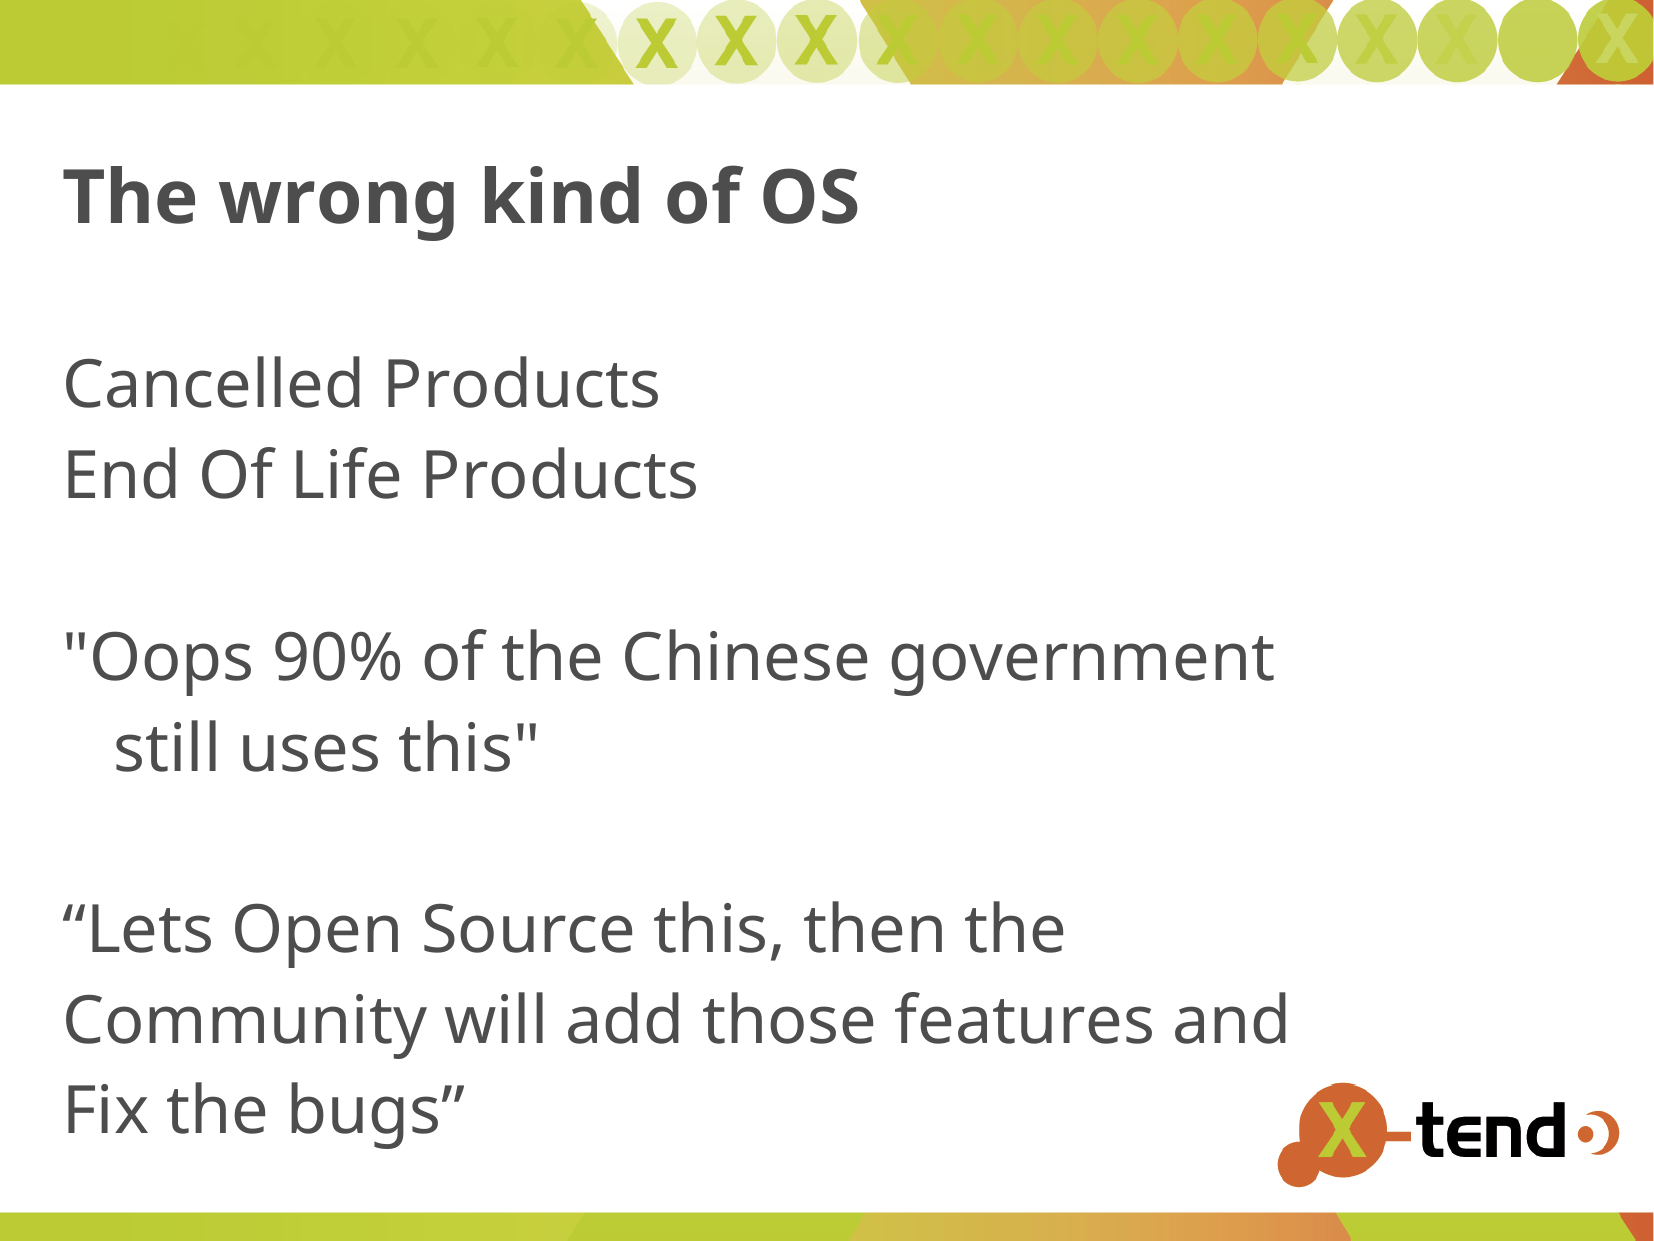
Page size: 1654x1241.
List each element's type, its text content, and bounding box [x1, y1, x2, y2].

text_box The wrong kind of OS Cancelled Products End Of Life Products "Oops 90% of the Chinese government still uses this" “Lets Open Source this, then the Community will add those features and Fix the bugs” [47, 135, 1453, 1241]
picture [0, 0, 1654, 1241]
